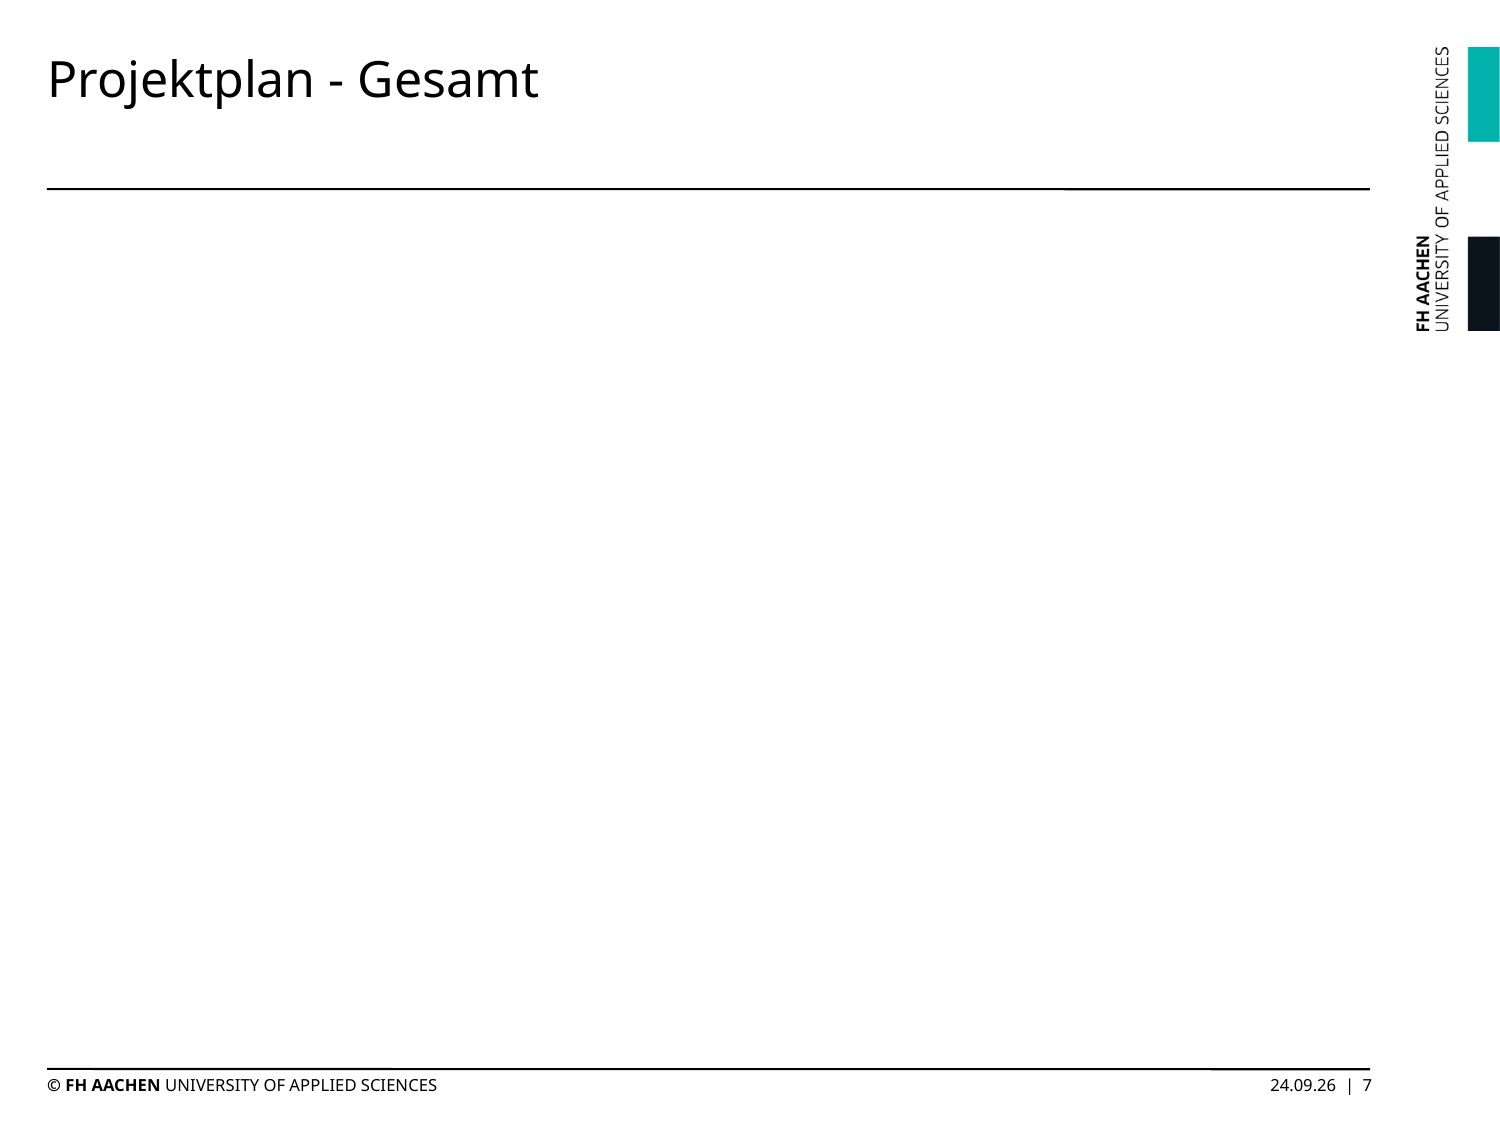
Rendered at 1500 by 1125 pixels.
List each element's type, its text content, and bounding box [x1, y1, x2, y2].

title Projektplan - Gesamt [47, 47, 1370, 130]
picture [1404, 47, 1500, 331]
